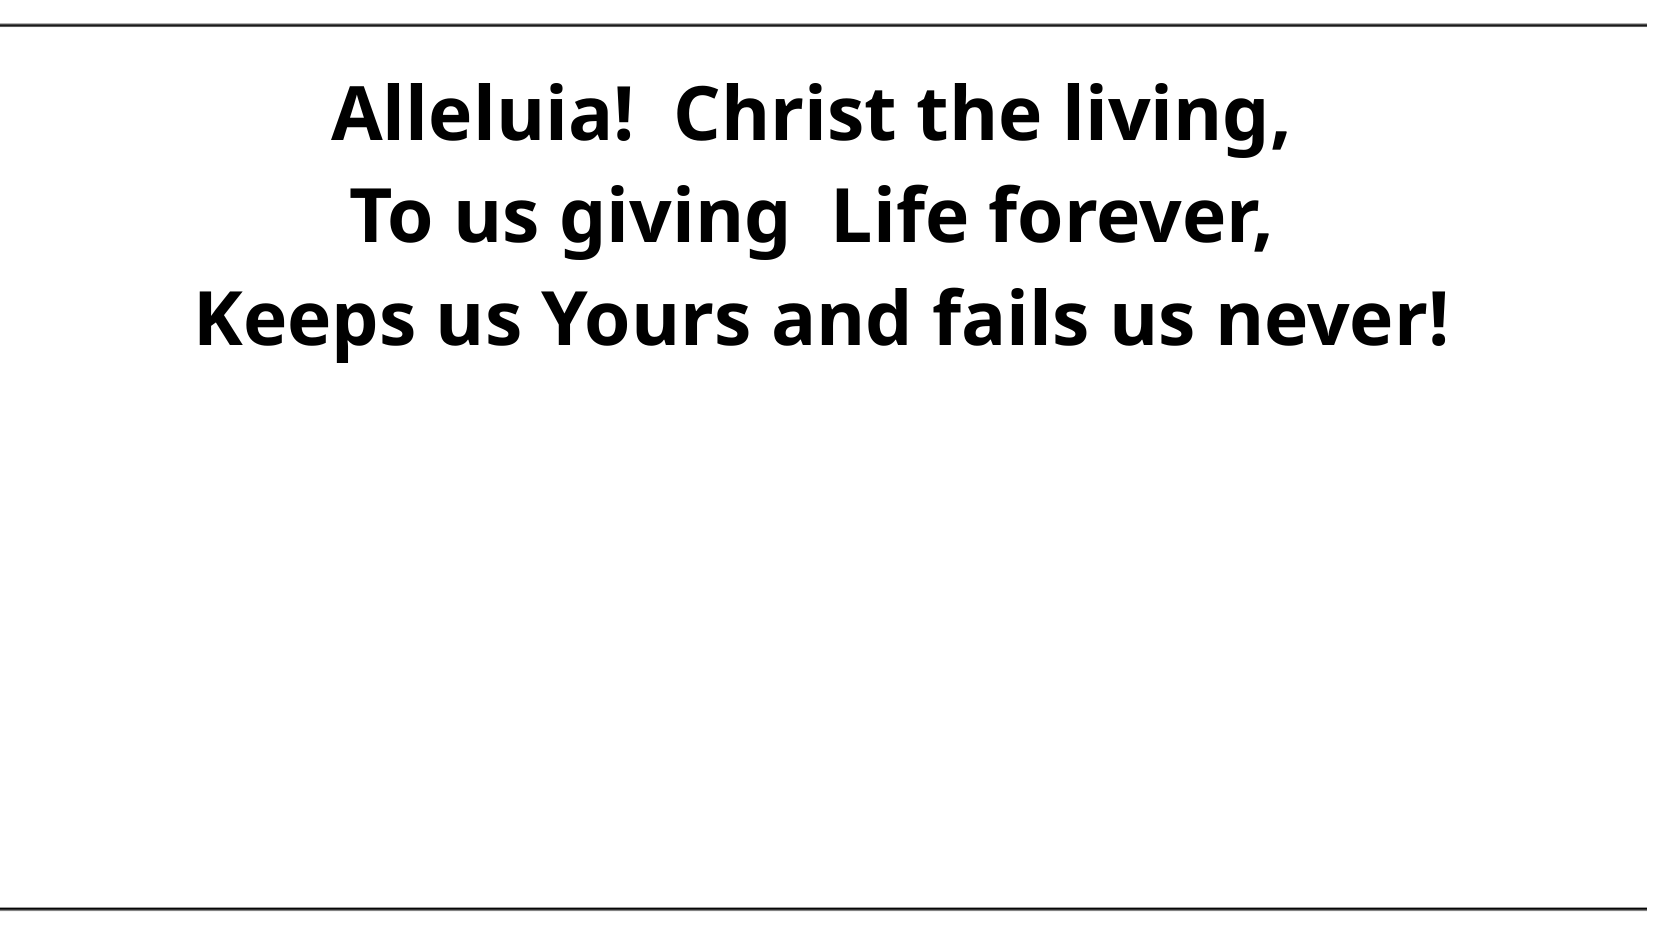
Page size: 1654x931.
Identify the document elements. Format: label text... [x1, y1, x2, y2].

text_box Alleluia! Christ the living, To us giving Life forever, Keeps us Yours and fails us never! [49, 53, 1595, 368]
picture [0, 2, 1647, 931]
